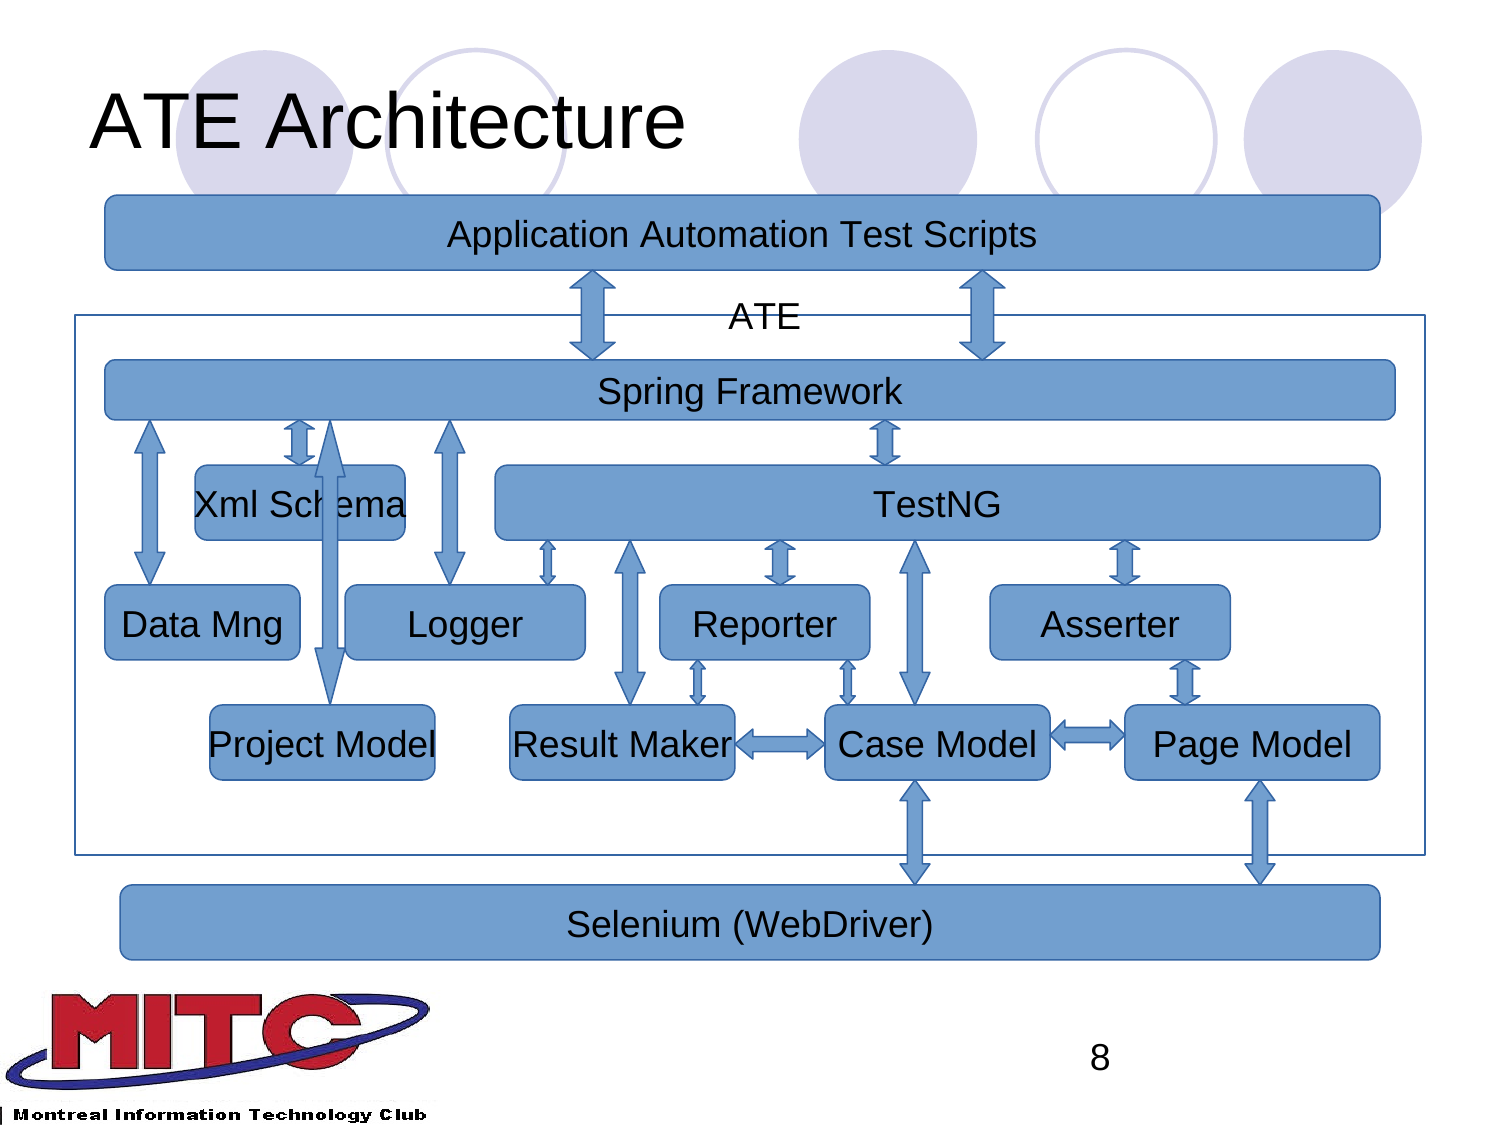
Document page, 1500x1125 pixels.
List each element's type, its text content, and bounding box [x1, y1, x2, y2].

text_box [570, 270, 616, 361]
text_box [540, 540, 556, 586]
text_box [765, 540, 796, 586]
text_box Spring Framework [104, 359, 1396, 420]
title ATE Architecture [75, 23, 1424, 210]
text_box [690, 659, 706, 705]
text_box [840, 659, 856, 705]
picture [0, 990, 480, 1125]
text_box [899, 540, 930, 706]
text_box Case Model [825, 704, 1051, 781]
text_box [899, 779, 930, 885]
text_box Xml Schema [195, 465, 322, 541]
text_box [284, 420, 315, 466]
text_box Selenium (WebDriver) [120, 884, 1381, 960]
text_box Data Mng [104, 584, 301, 660]
text_box ATE [604, 284, 945, 345]
text_box TestNG [495, 465, 1381, 541]
text_box [1170, 659, 1201, 705]
text_box Result Maker [509, 704, 735, 781]
text_box [870, 420, 901, 466]
text_box Logger [345, 584, 586, 660]
text_box Project Model [209, 704, 435, 781]
text_box [134, 420, 165, 586]
text_box Application Automation Test Scripts [104, 195, 1381, 271]
text_box [315, 420, 346, 706]
text_box [1245, 779, 1276, 885]
text_box [734, 729, 826, 760]
text_box [1109, 540, 1140, 586]
text_box Asserter [990, 584, 1231, 660]
text_box [1050, 720, 1126, 751]
text_box [959, 270, 1005, 361]
text_box [615, 540, 646, 706]
text_box Xml Schema [195, 492, 204, 515]
text_box [434, 420, 465, 586]
text_box Reporter [659, 584, 870, 660]
text_box Page Model [1124, 704, 1380, 781]
text_box Xml Schema [338, 465, 406, 541]
